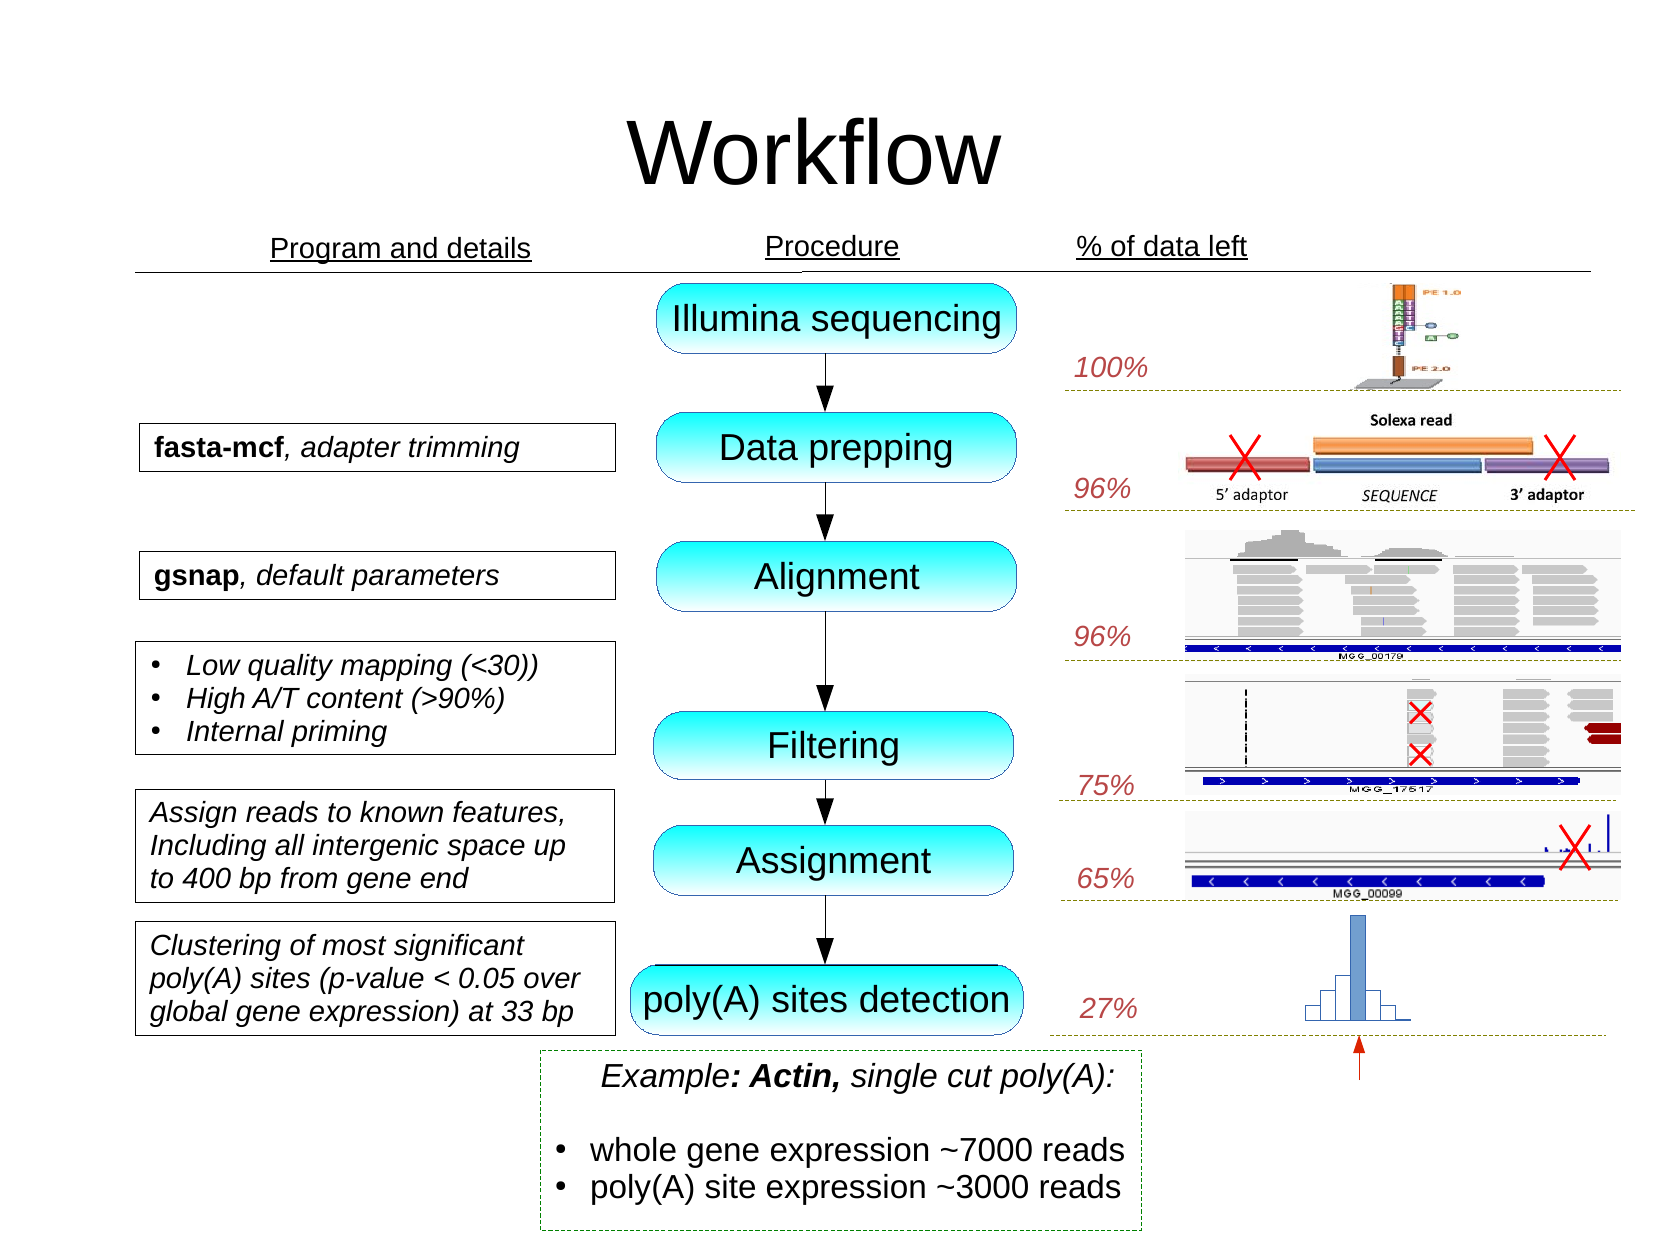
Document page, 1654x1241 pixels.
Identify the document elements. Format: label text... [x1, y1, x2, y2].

text_box 27% [1065, 985, 1162, 1033]
picture [1350, 283, 1480, 391]
title Workflow [82, 49, 1571, 257]
text_box Low quality mapping (<30)) High A/T content (>90%) Internal priming [135, 641, 616, 755]
text_box gsnap, default parameters [139, 551, 616, 600]
text_box Alignment [656, 541, 1017, 612]
text_box 96% [1058, 464, 1156, 512]
text_box Data prepping [656, 412, 1017, 483]
picture [1185, 530, 1621, 662]
text_box 96% [1058, 612, 1156, 661]
text_box Example: Actin, single cut poly(A): whole gene expression ~7000 reads poly(A) site expression ~3000 reads [540, 1050, 1142, 1231]
text_box Program and details [255, 224, 547, 273]
text_box % of data left [1061, 222, 1263, 271]
text_box Filtering [653, 711, 1014, 780]
picture [1185, 674, 1621, 796]
text_box [1305, 915, 1411, 1021]
text_box 65% [1061, 855, 1159, 903]
picture [1178, 404, 1621, 517]
picture [1185, 811, 1621, 901]
text_box Procedure [750, 222, 915, 271]
text_box poly(A) sites detection [630, 964, 1024, 1036]
text_box Assignment [653, 825, 1014, 896]
text_box Assign reads to known features, Including all intergenic space up to 400 bp from gene end [135, 789, 615, 903]
text_box Illumina sequencing [656, 283, 1017, 354]
text_box 100% [1059, 343, 1172, 391]
text_box fasta-mcf, adapter trimming [139, 423, 616, 472]
text_box 75% [1061, 761, 1159, 809]
text_box Clustering of most significant poly(A) sites (p-value < 0.05 over global gene expression) at 33 bp [135, 921, 616, 1036]
